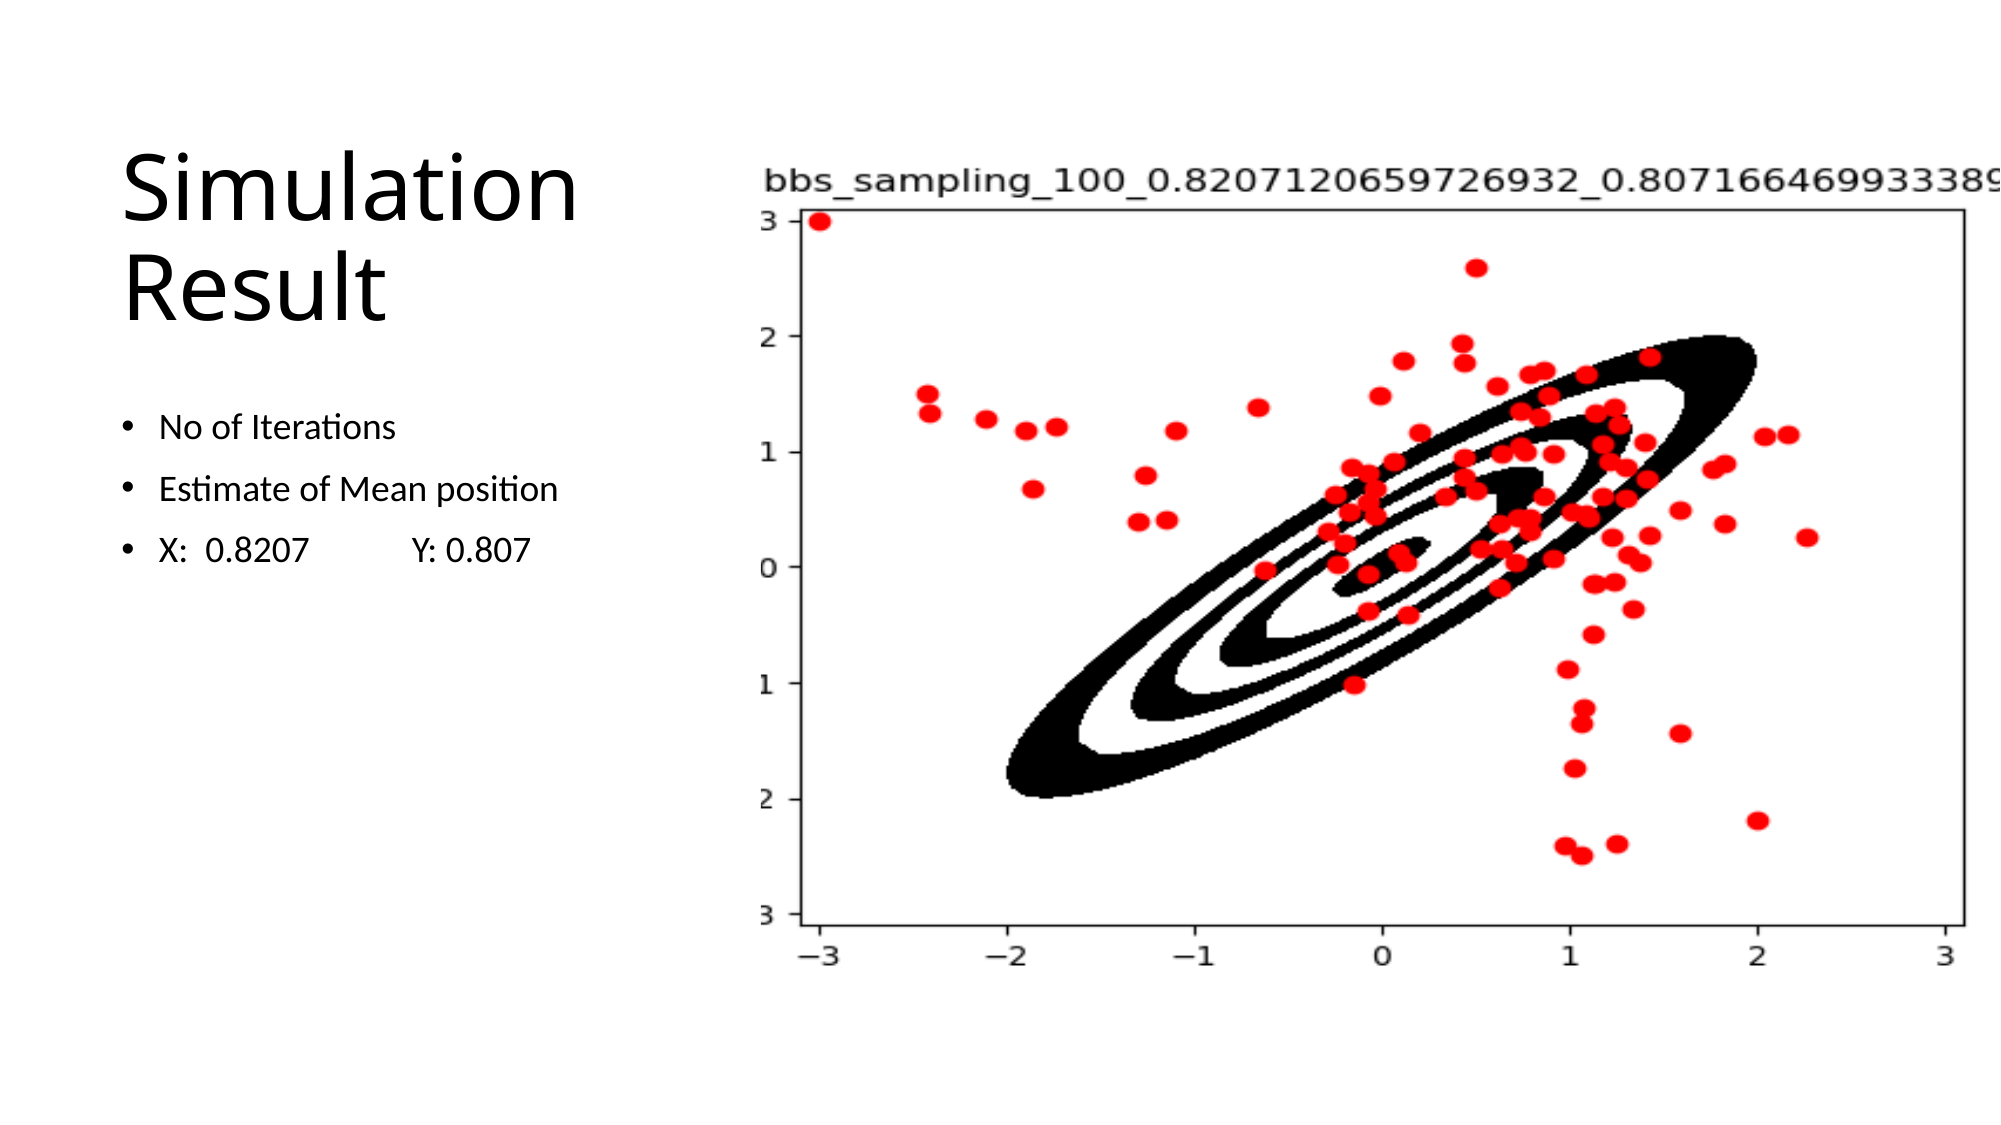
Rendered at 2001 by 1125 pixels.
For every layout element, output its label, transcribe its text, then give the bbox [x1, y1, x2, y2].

title Simulation Result [106, 103, 706, 379]
list No of Iterations Estimate of Mean position X: 0.8207 Y: 0.807 [106, 399, 706, 1021]
picture [760, 97, 2000, 1028]
